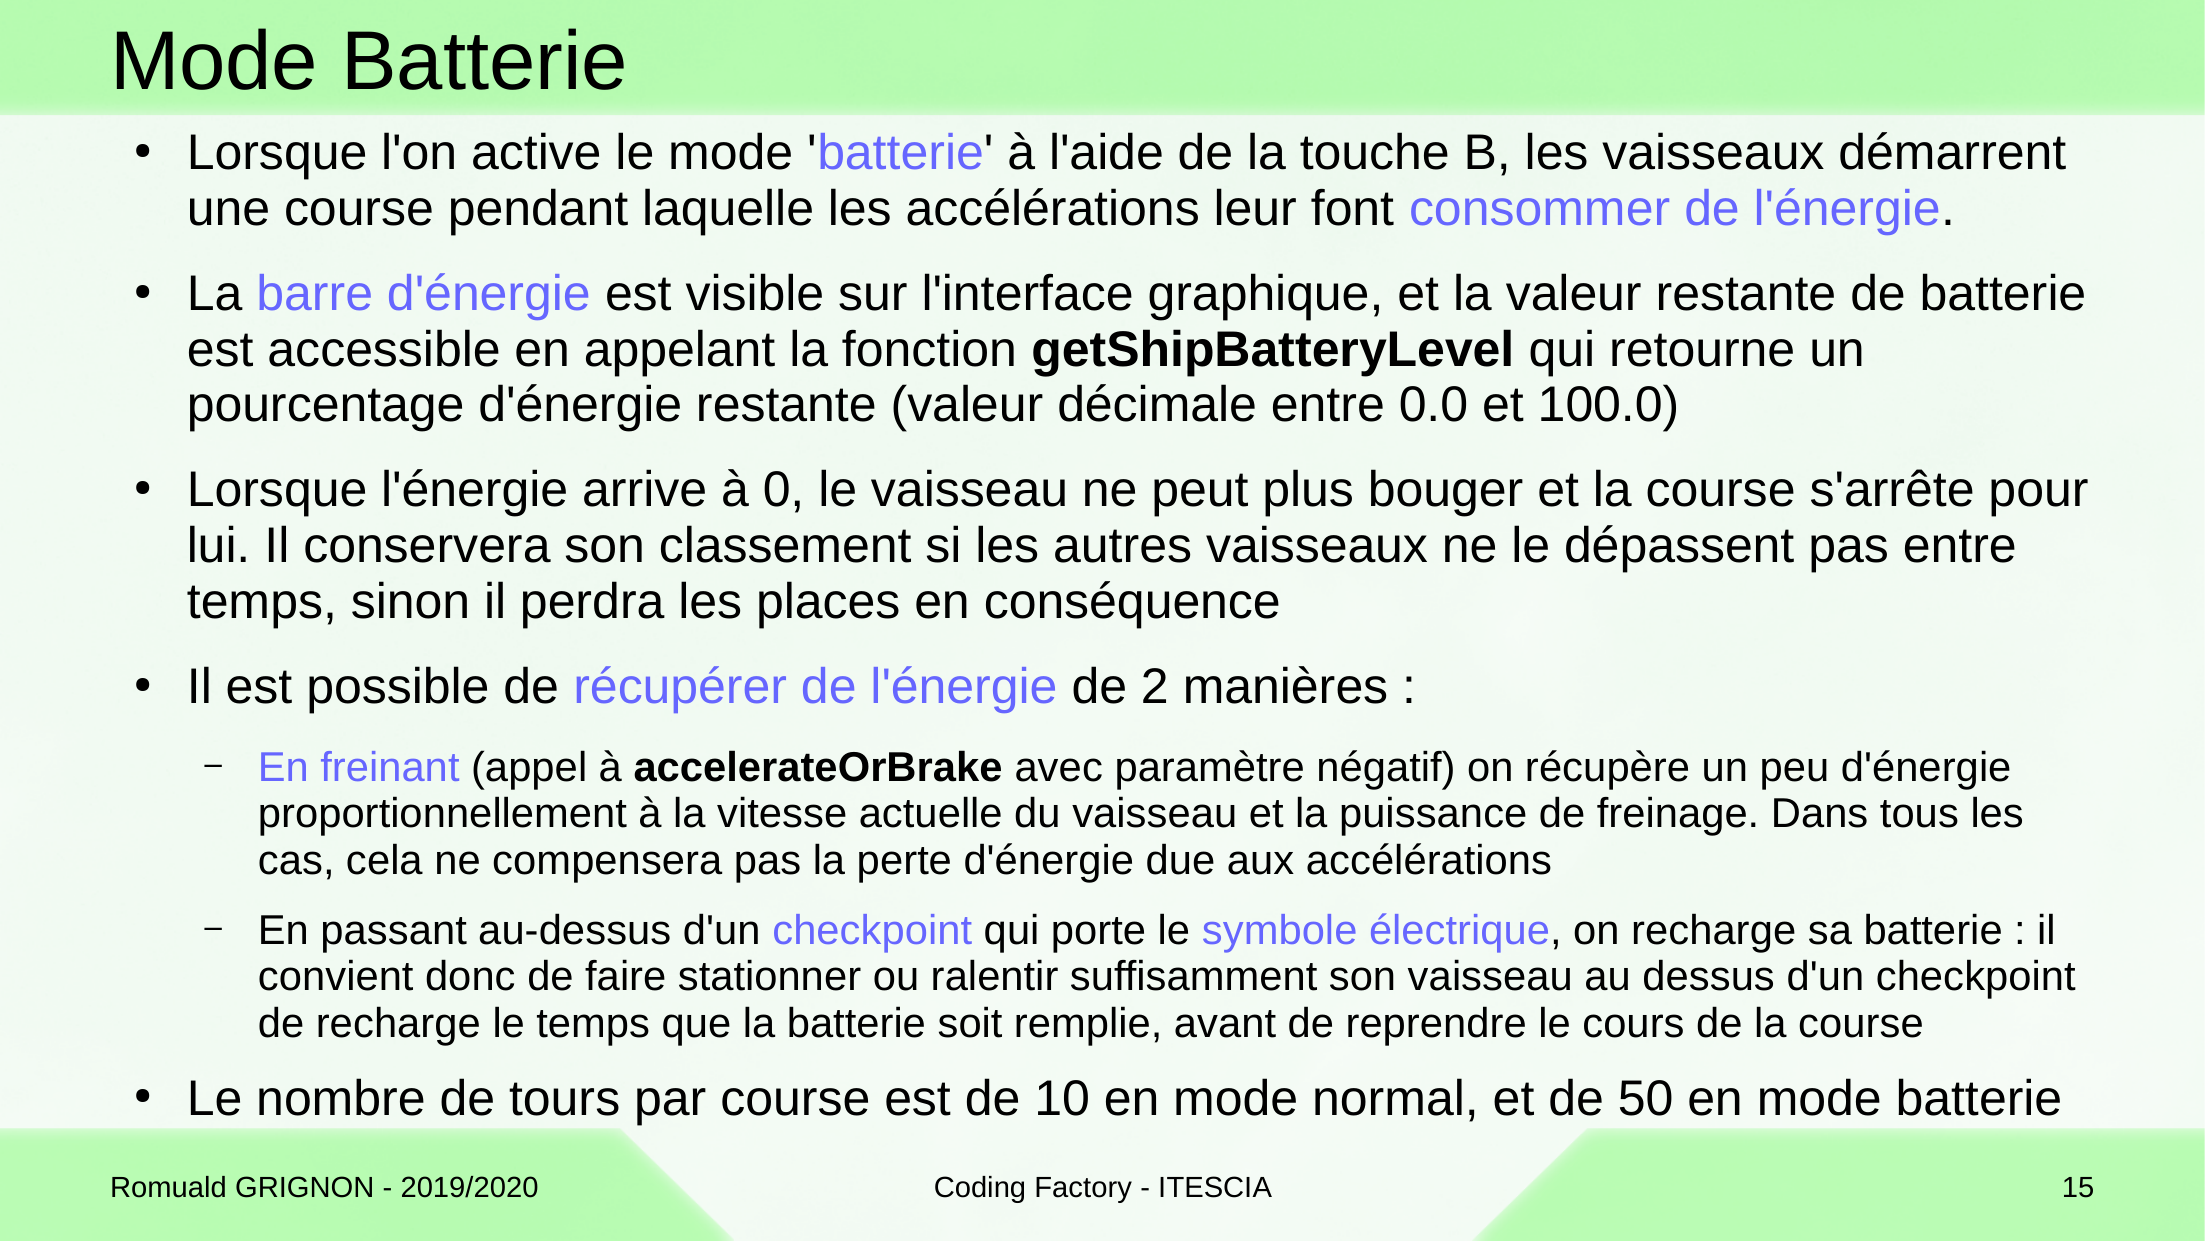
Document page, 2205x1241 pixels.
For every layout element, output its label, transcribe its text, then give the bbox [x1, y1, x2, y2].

picture [0, 0, 2205, 1241]
list Lorsque l'on active le mode 'batterie' à l'aide de la touche B, les vaisseaux démarrent une course pendant laquelle les accélérations leur font consommer de l'énergie. La barre d'énergie est visible sur l'interface graphique, et la valeur restante de batterie est accessible en appelant la fonction getShipBatteryLevel qui retourne un pourcentage d'énergie restante (valeur décimale entre 0.0 et 100.0) Lorsque l'énergie arrive à 0, le vaisseau ne peut plus bouger et la course s'arrête pour lui. Il conservera son classement si les autres vaisseaux ne le dépassent pas entre temps, sinon il perdra les places en conséquence Il est possible de récupérer de l'énergie de 2 manières : En freinant (appel à accelerateOrBrake avec paramètre négatif) on récupère un peu d'énergie proportionnellement à la vitesse actuelle du vaisseau et la puissance de freinage. Dans tous les cas, cela ne compensera pas la perte d'énergie due aux accélérations En passant au-dessus d'un checkpoint qui porte le symbole électrique, on recharge sa batterie : il convient donc de faire stationner ou ralentir suffisamment son vaisseau au dessus d'un checkpoint de recharge le temps que la batterie soit remplie, avant de reprendre le cours de la course Le nombre de tours par course est de 10 en mode normal, et de 50 en mode batterie [116, 194, 2101, 1130]
title Mode Batterie [110, 49, 2095, 257]
